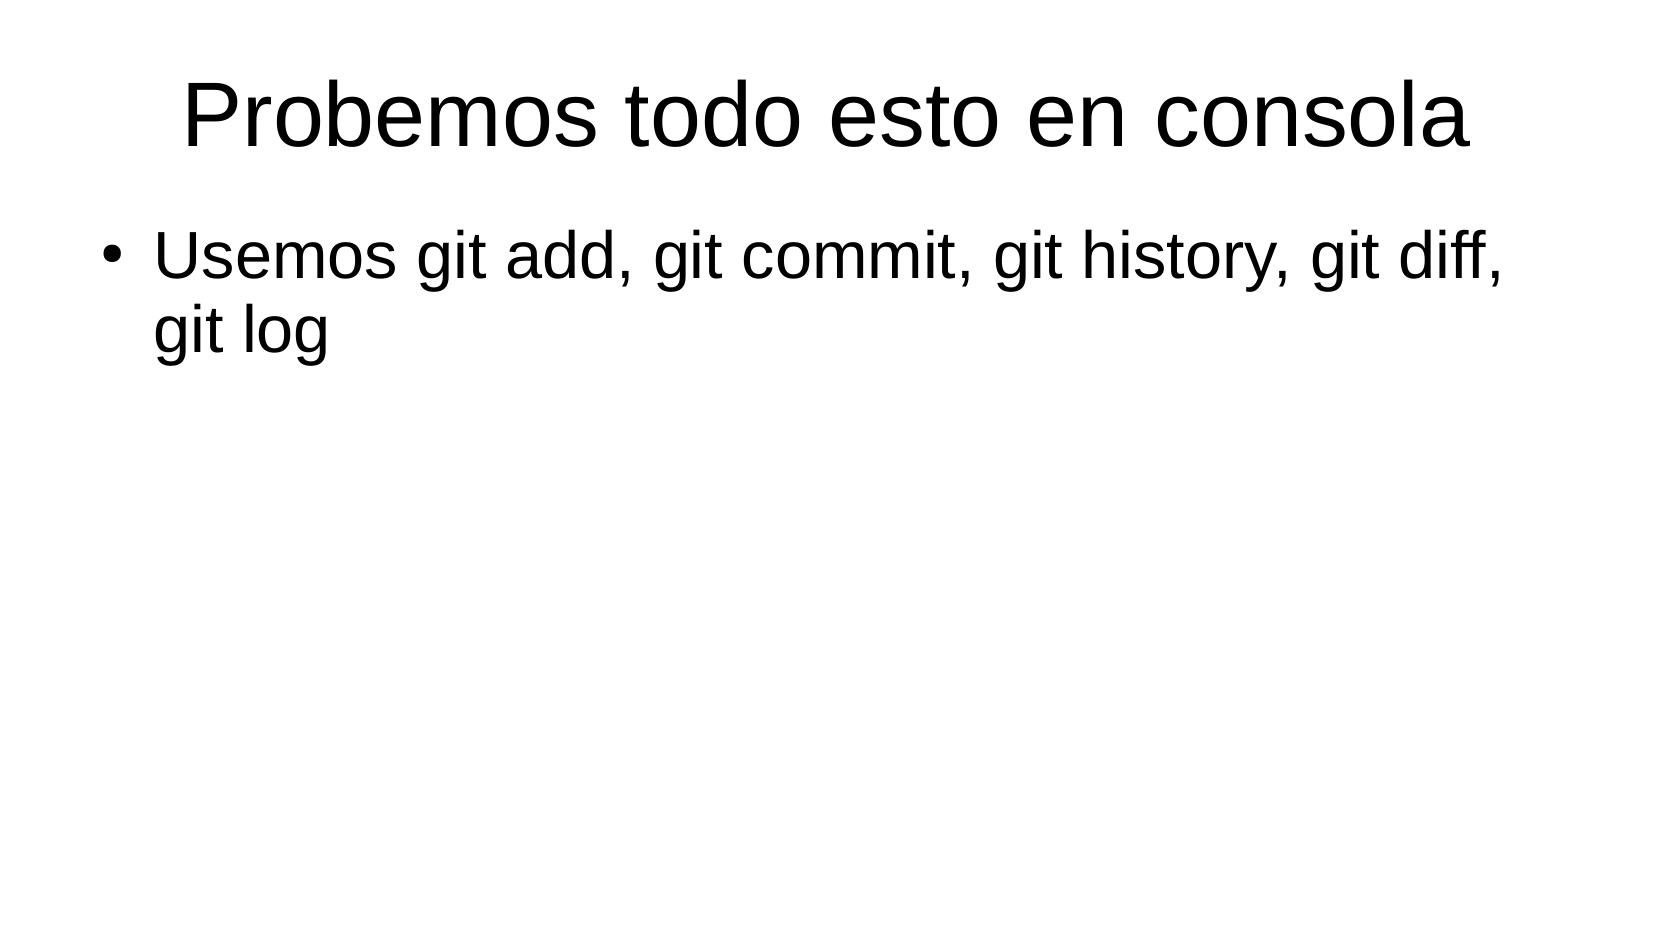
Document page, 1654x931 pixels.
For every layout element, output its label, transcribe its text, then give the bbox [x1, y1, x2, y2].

list Usemos git add, git commit, git history, git diff, git log [82, 217, 1571, 758]
title Probemos todo esto en consola [82, 37, 1571, 193]
